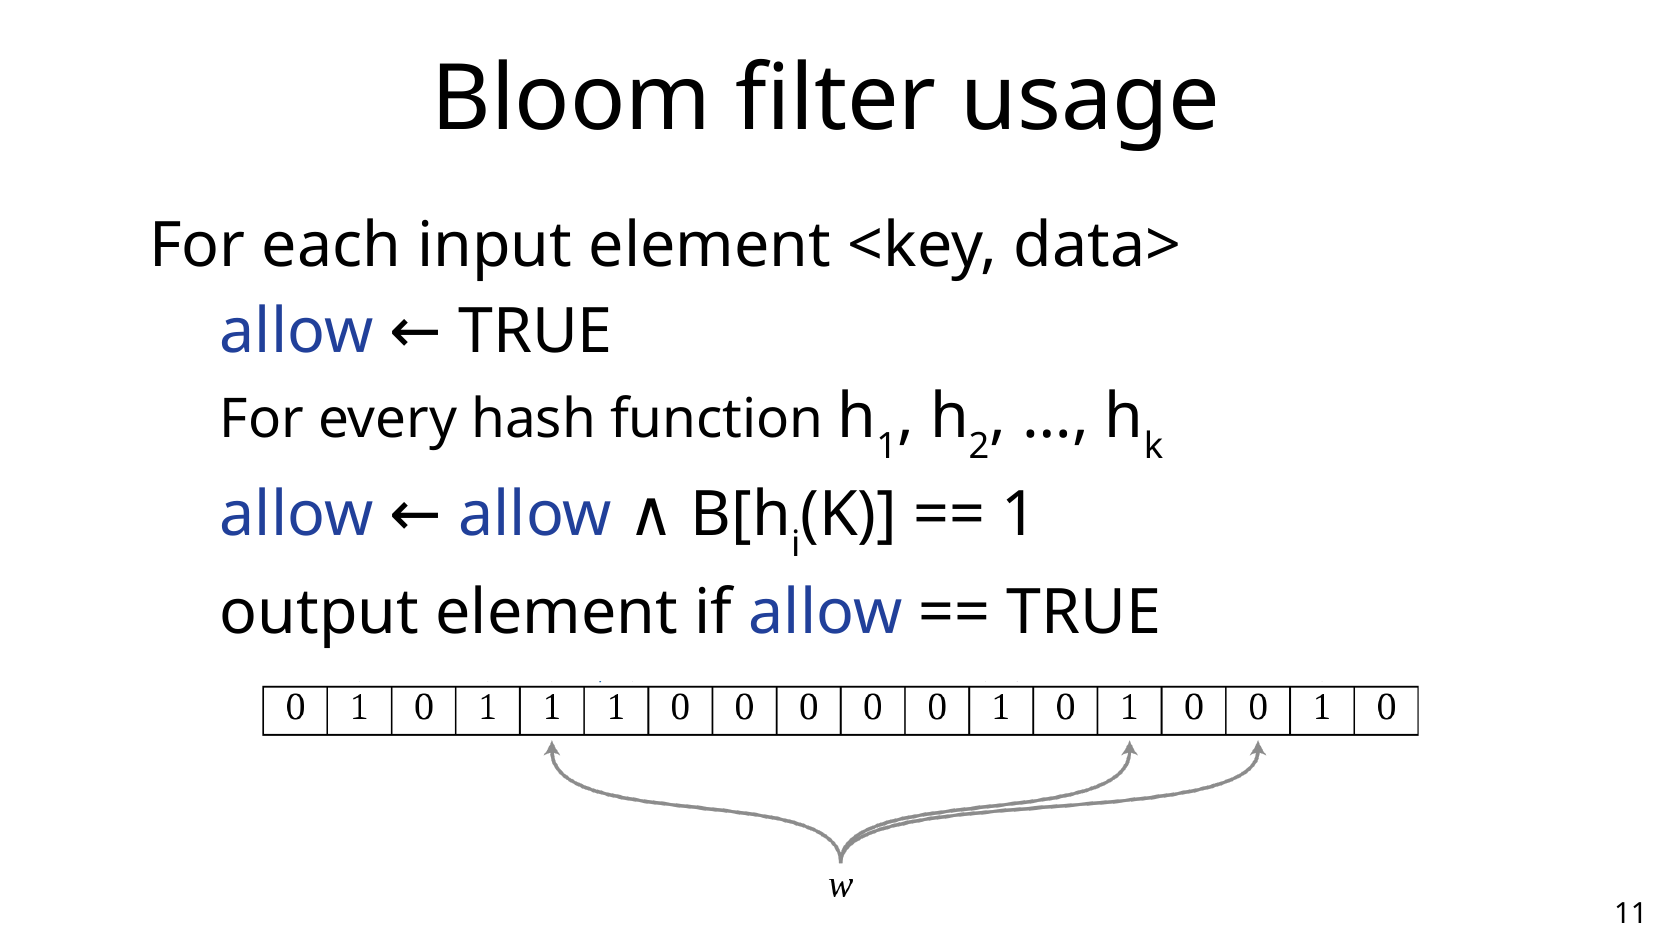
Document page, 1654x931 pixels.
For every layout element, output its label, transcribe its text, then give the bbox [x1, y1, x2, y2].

picture [262, 681, 1419, 911]
title Bloom filter usage [82, 31, 1571, 157]
list For each input element <key, data> allow ← TRUE For every hash function h1, h2, …, hk allow ← allow ∧ B[hi(K)] == 1 output element if allow == TRUE [82, 199, 1571, 740]
